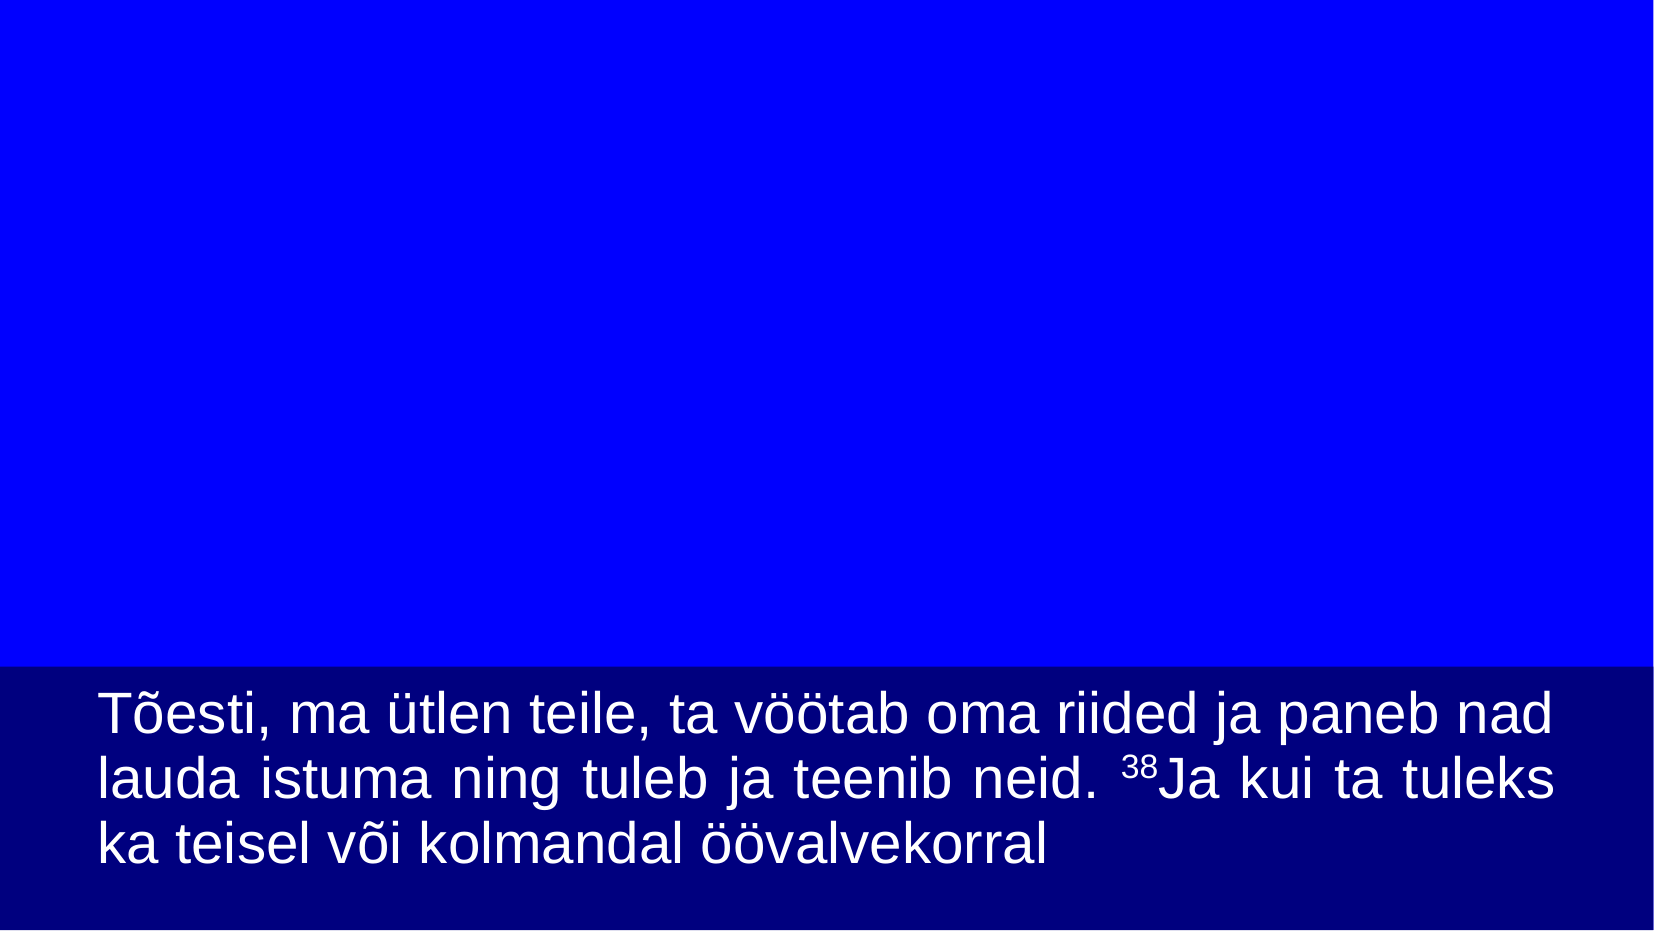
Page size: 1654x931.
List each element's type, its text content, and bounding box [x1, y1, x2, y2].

text_box Tõesti, ma ütlen teile, ta vöötab oma riided ja paneb nad lauda istuma ning tuleb ja teenib neid. 38Ja kui ta tuleks ka teisel või kolmandal öövalvekorral [82, 608, 1571, 884]
text_box [0, 666, 1654, 931]
